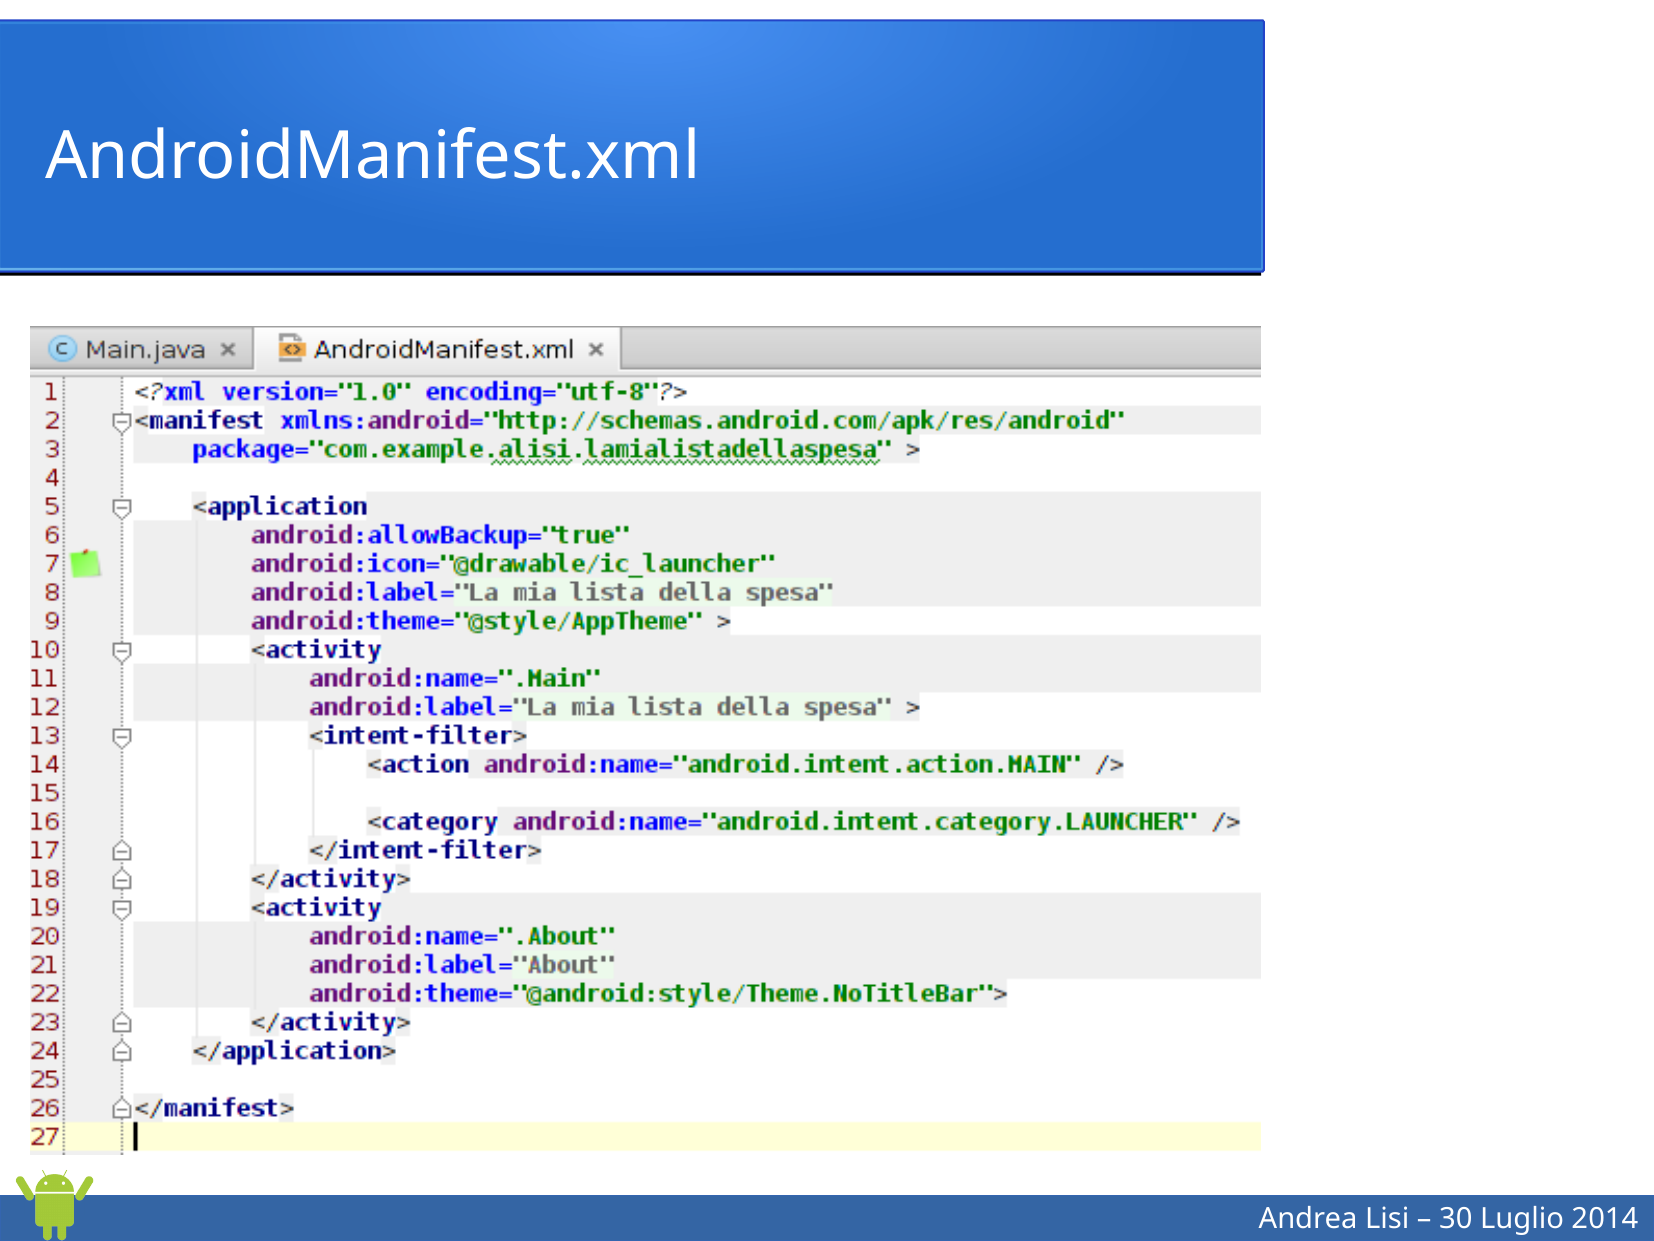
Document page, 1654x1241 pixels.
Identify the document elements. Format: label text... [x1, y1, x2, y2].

picture [9, 1167, 100, 1241]
title AndroidManifest.xml [45, 49, 1250, 257]
picture [30, 326, 1261, 1156]
text_box Andrea Lisi – 30 Luglio 2014 [100, 1195, 1654, 1241]
